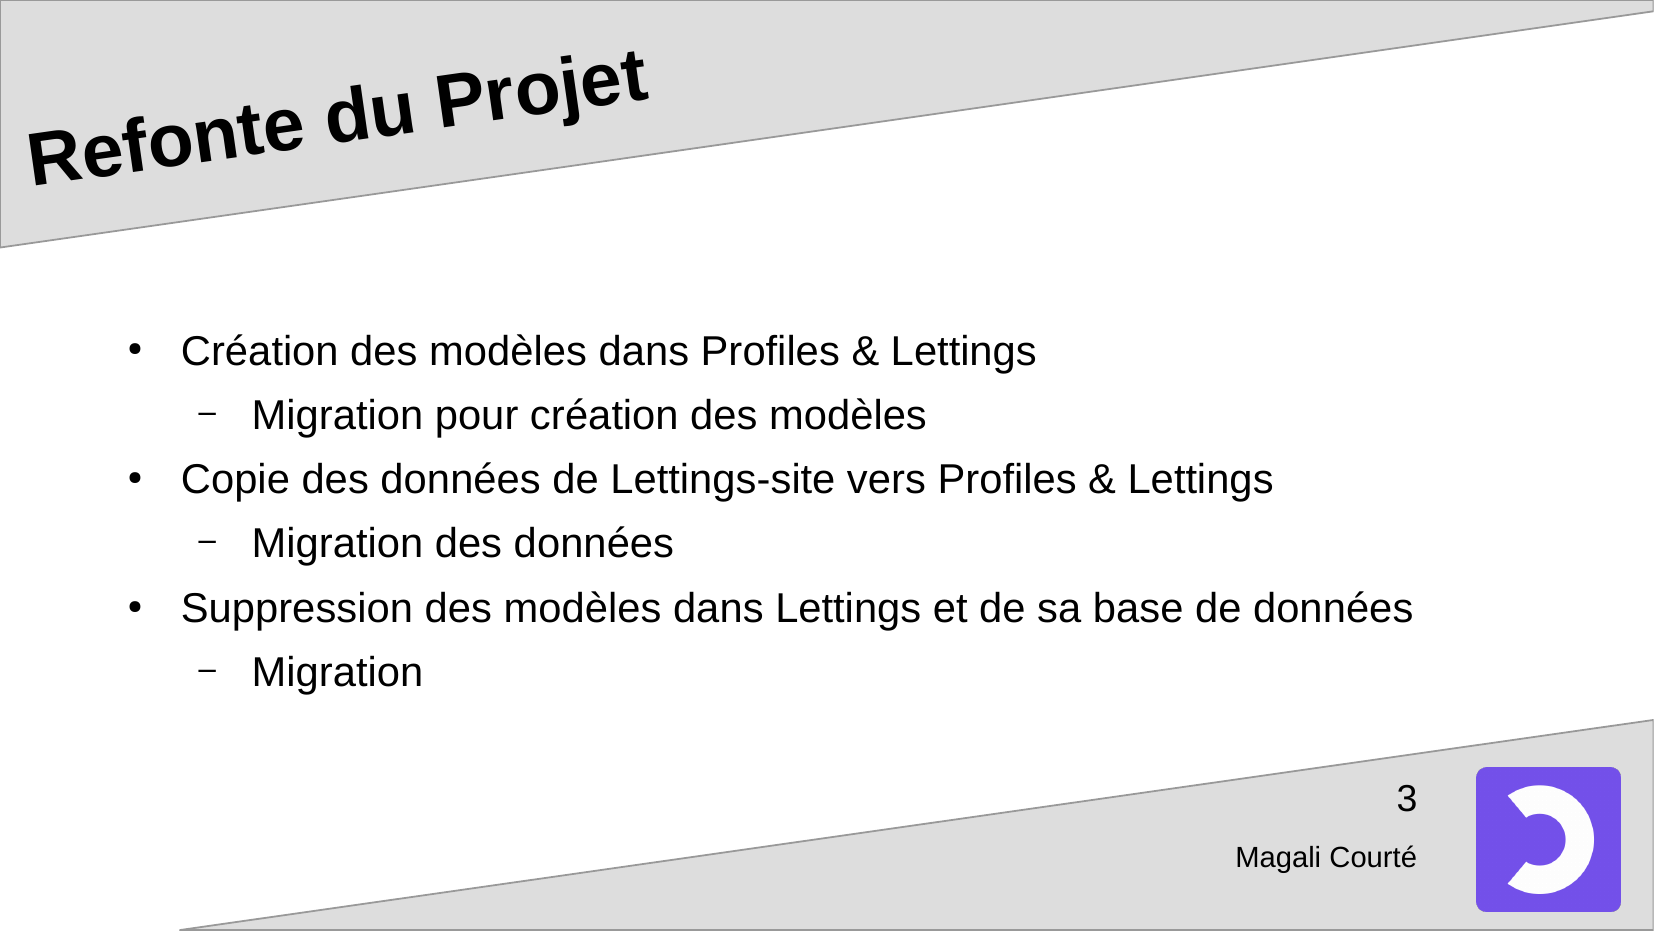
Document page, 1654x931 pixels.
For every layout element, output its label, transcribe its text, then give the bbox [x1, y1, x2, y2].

picture [1476, 767, 1621, 912]
title Refonte du Projet [16, 0, 1501, 239]
list Création des modèles dans Profiles & Lettings Migration pour création des modèles Copie des données de Lettings-site vers Profiles & Lettings Migration des données Suppression des modèles dans Lettings et de sa base de données Migration [109, 198, 1565, 739]
